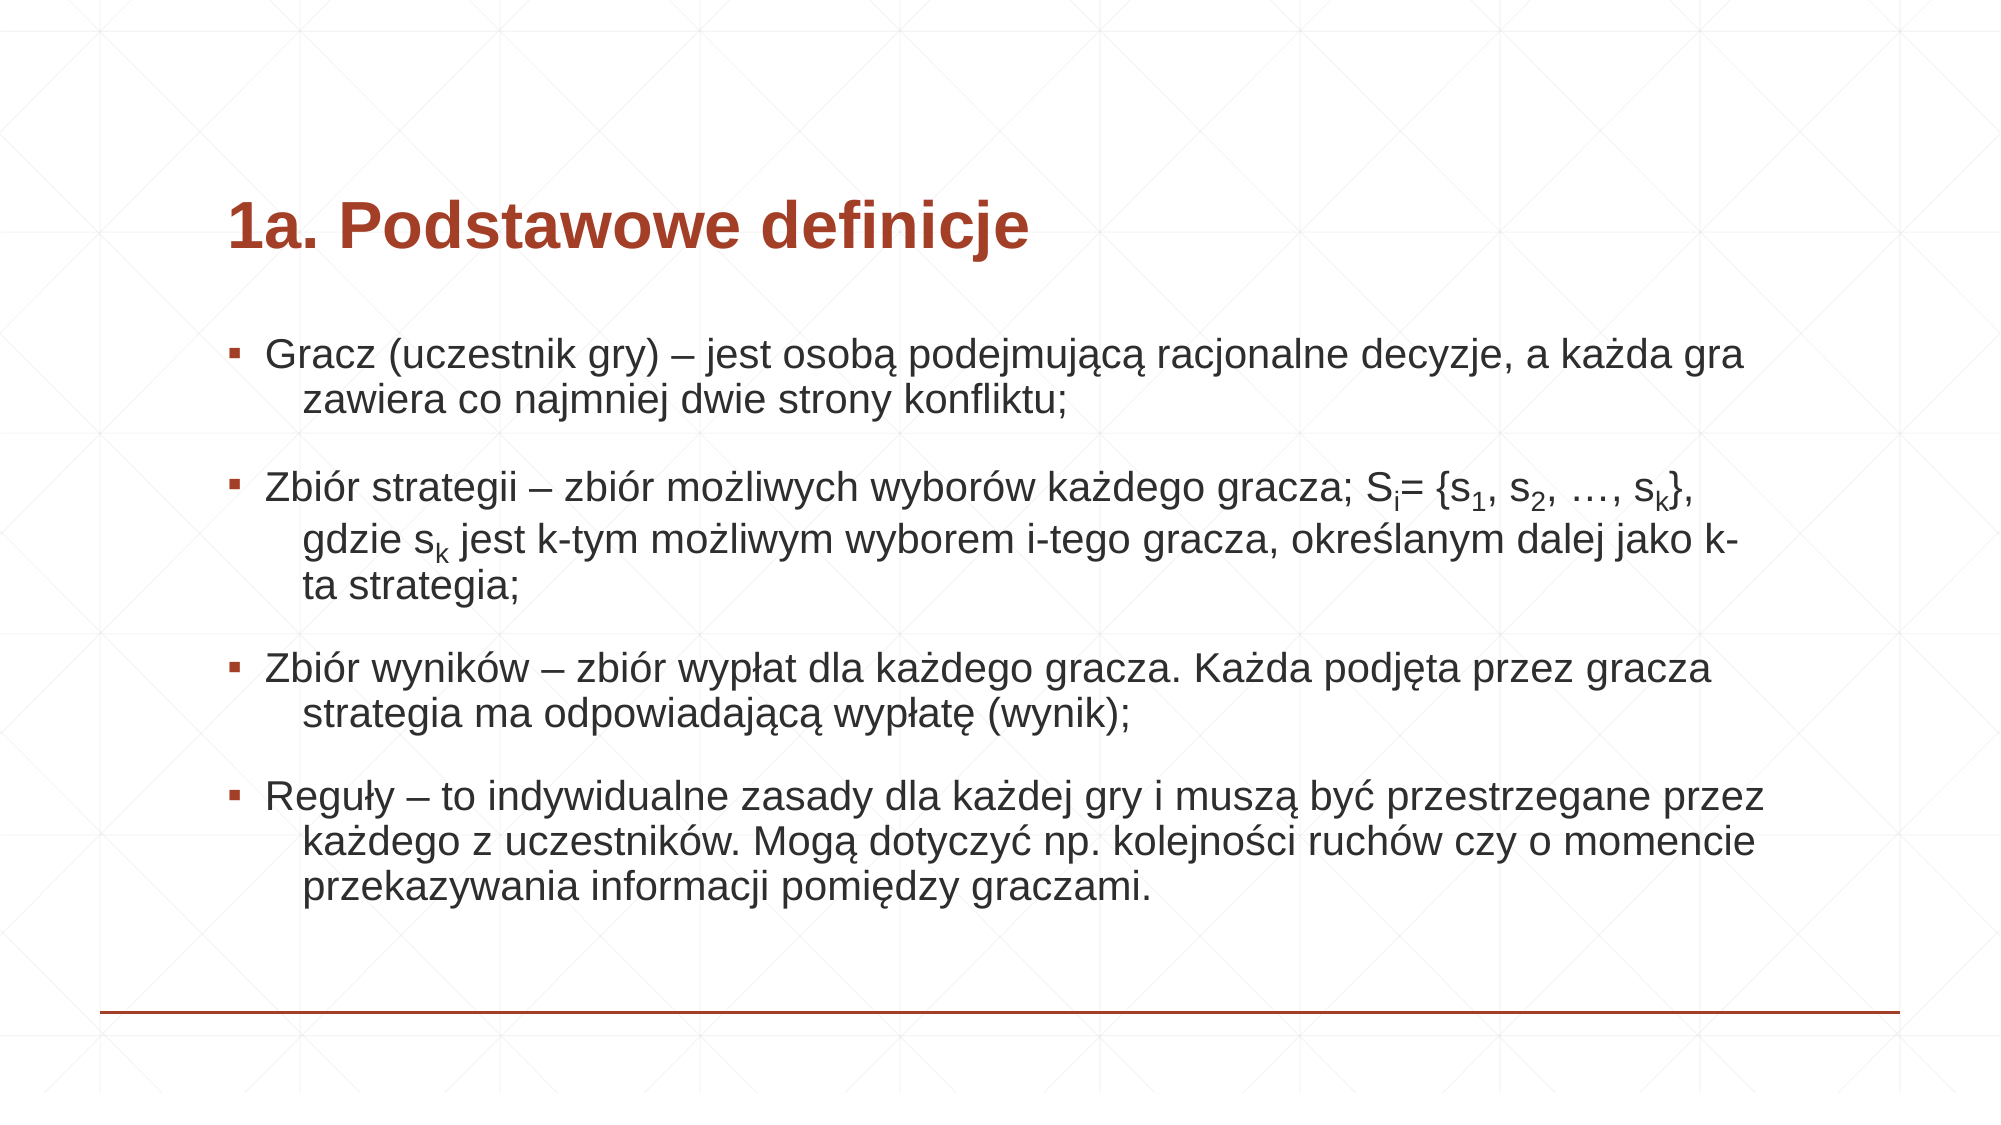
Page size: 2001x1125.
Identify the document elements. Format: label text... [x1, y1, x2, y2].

title 1a. Podstawowe definicje [212, 82, 1788, 271]
list Gracz (uczestnik gry) – jest osobą podejmującą racjonalne decyzje, a każda gra zawiera co najmniej dwie strony konfliktu; Zbiór strategii – zbiór możliwych wyborów każdego gracza; Si= {s1, s2, …, sk}, gdzie sk jest k-tym możliwym wyborem i-tego gracza, określanym dalej jako k-ta strategia; Zbiór wyników – zbiór wypłat dla każdego gracza. Każda podjęta przez gracza strategia ma odpowiadającą wypłatę (wynik); Reguły – to indywidualne zasady dla każdej gry i muszą być przestrzegane przez każdego z uczestników. Mogą dotyczyć np. kolejności ruchów czy o momencie przekazywania informacji pomiędzy graczami. [212, 324, 1788, 950]
